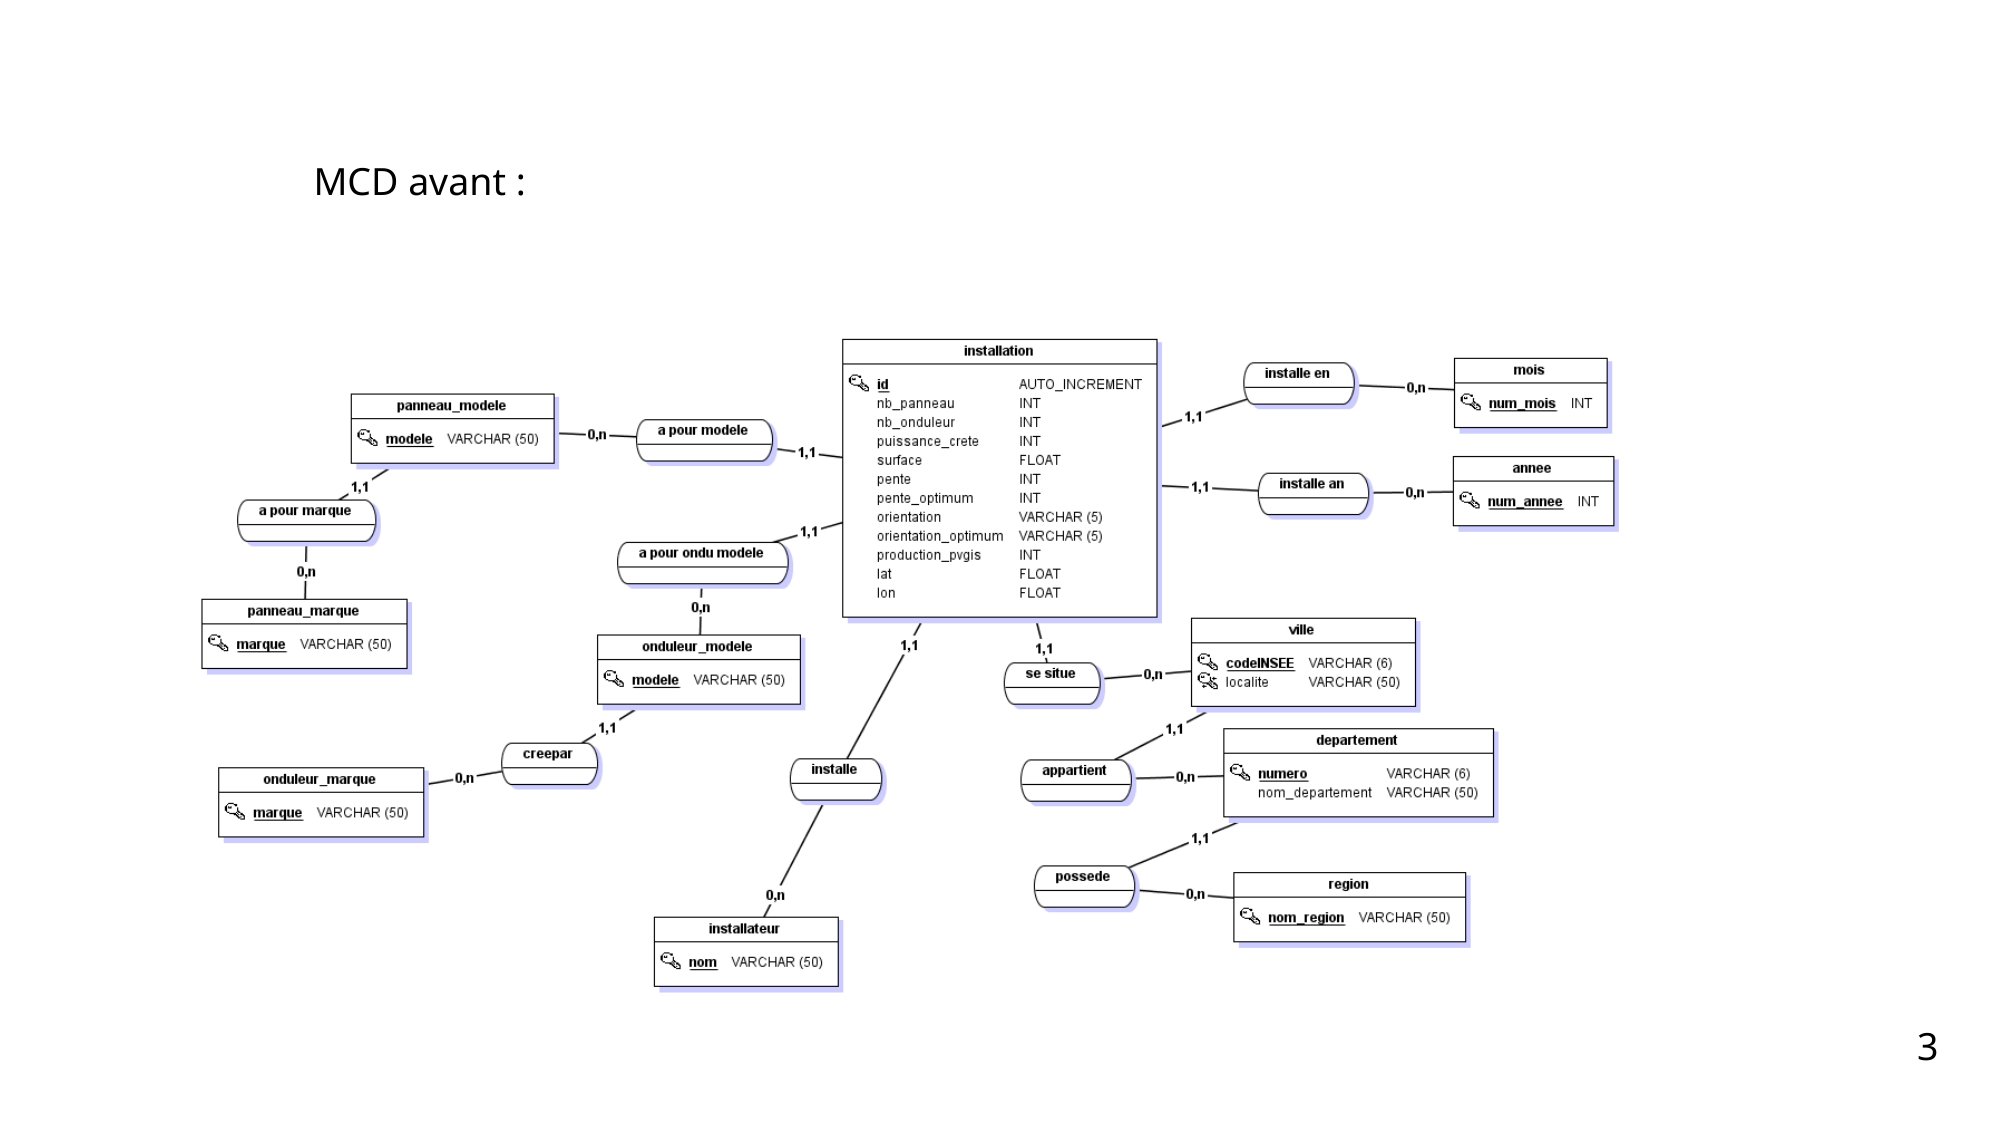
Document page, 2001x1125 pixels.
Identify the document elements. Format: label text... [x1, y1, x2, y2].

picture [187, 301, 1639, 1016]
text_box 3 [1901, 1015, 1970, 1076]
title [137, 59, 1863, 278]
text_box MCD avant : [298, 149, 547, 211]
